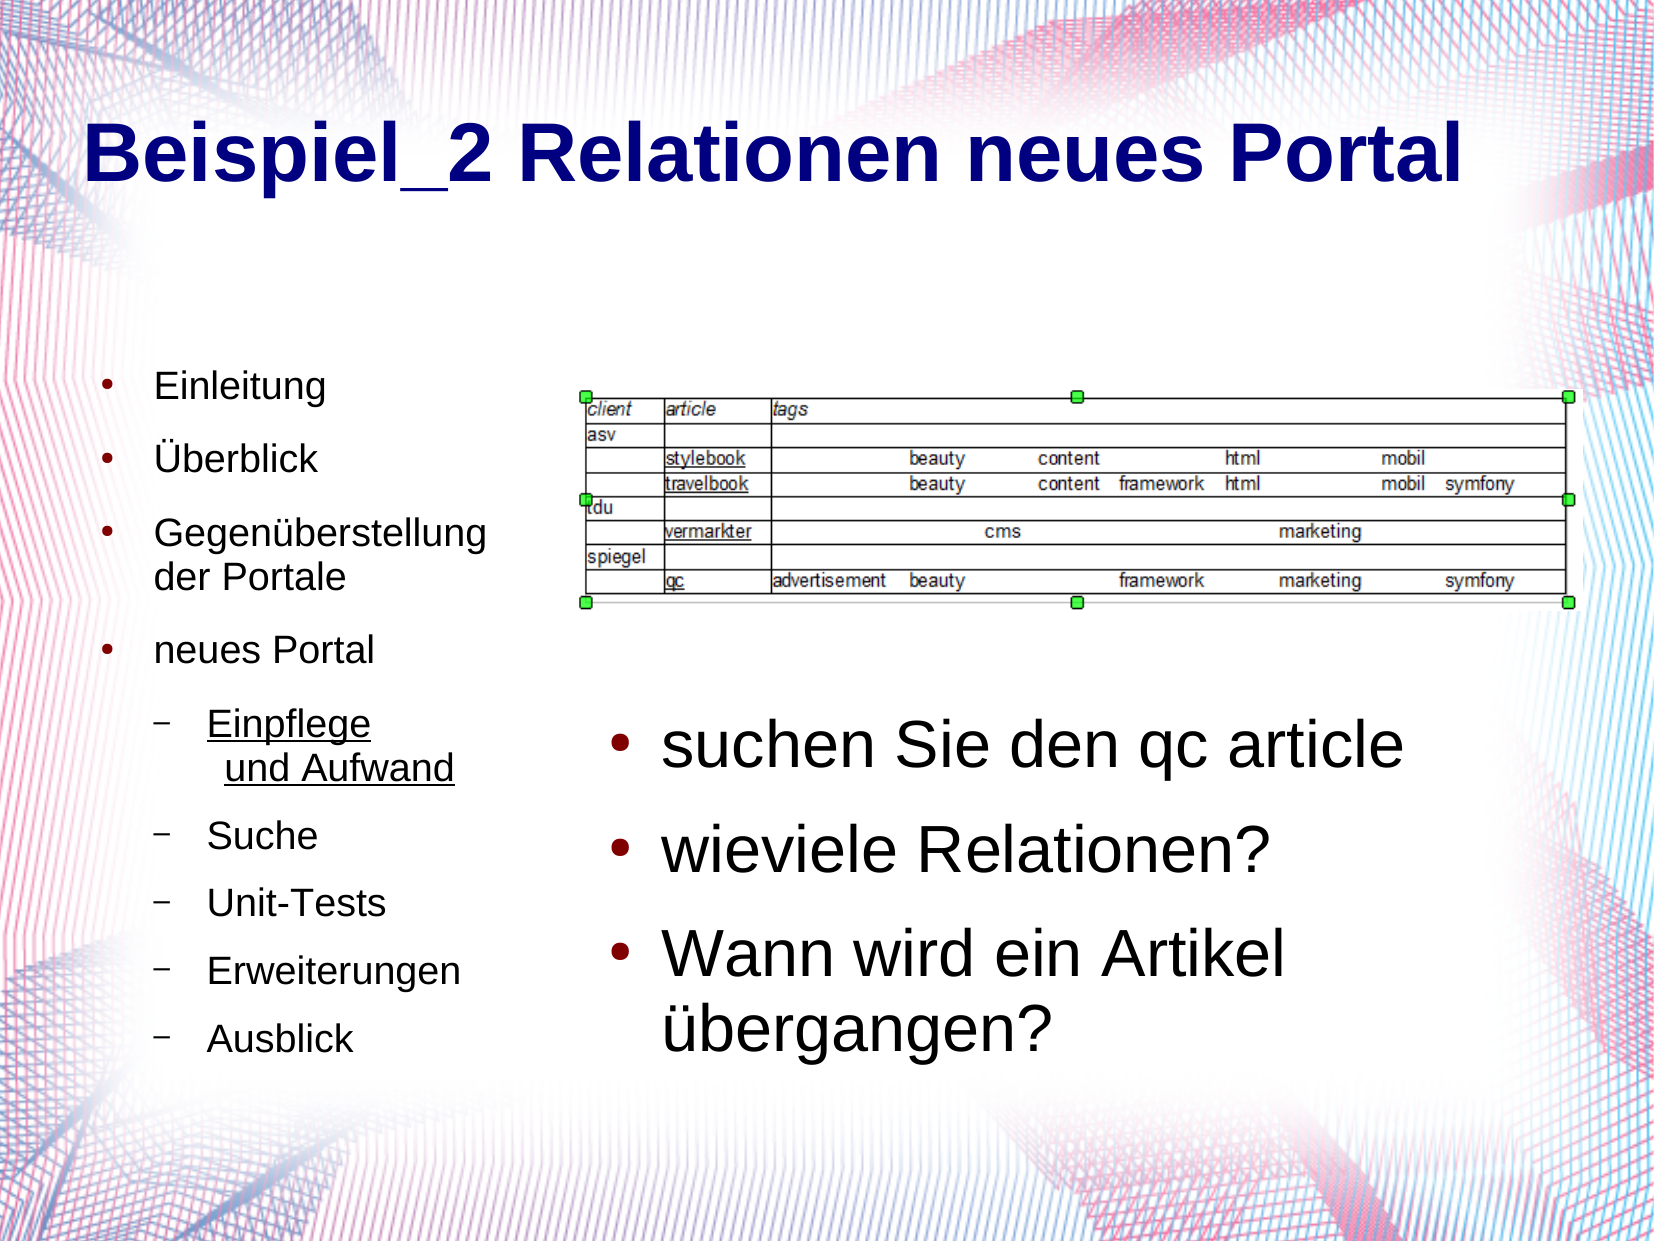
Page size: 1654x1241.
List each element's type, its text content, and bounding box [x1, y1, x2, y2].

list suchen Sie den qc article wieviele Relationen? Wann wird ein Artikel übergangen? [590, 290, 1572, 1109]
picture [0, 0, 1654, 1241]
title Beispiel_2 Relationen neues Portal [82, 49, 1571, 257]
list Einleitung Überblick Gegenüberstellung der Portale neues Portal Einpflege und Aufwand Suche Unit-Tests Erweiterungen Ausblick [82, 290, 520, 1109]
